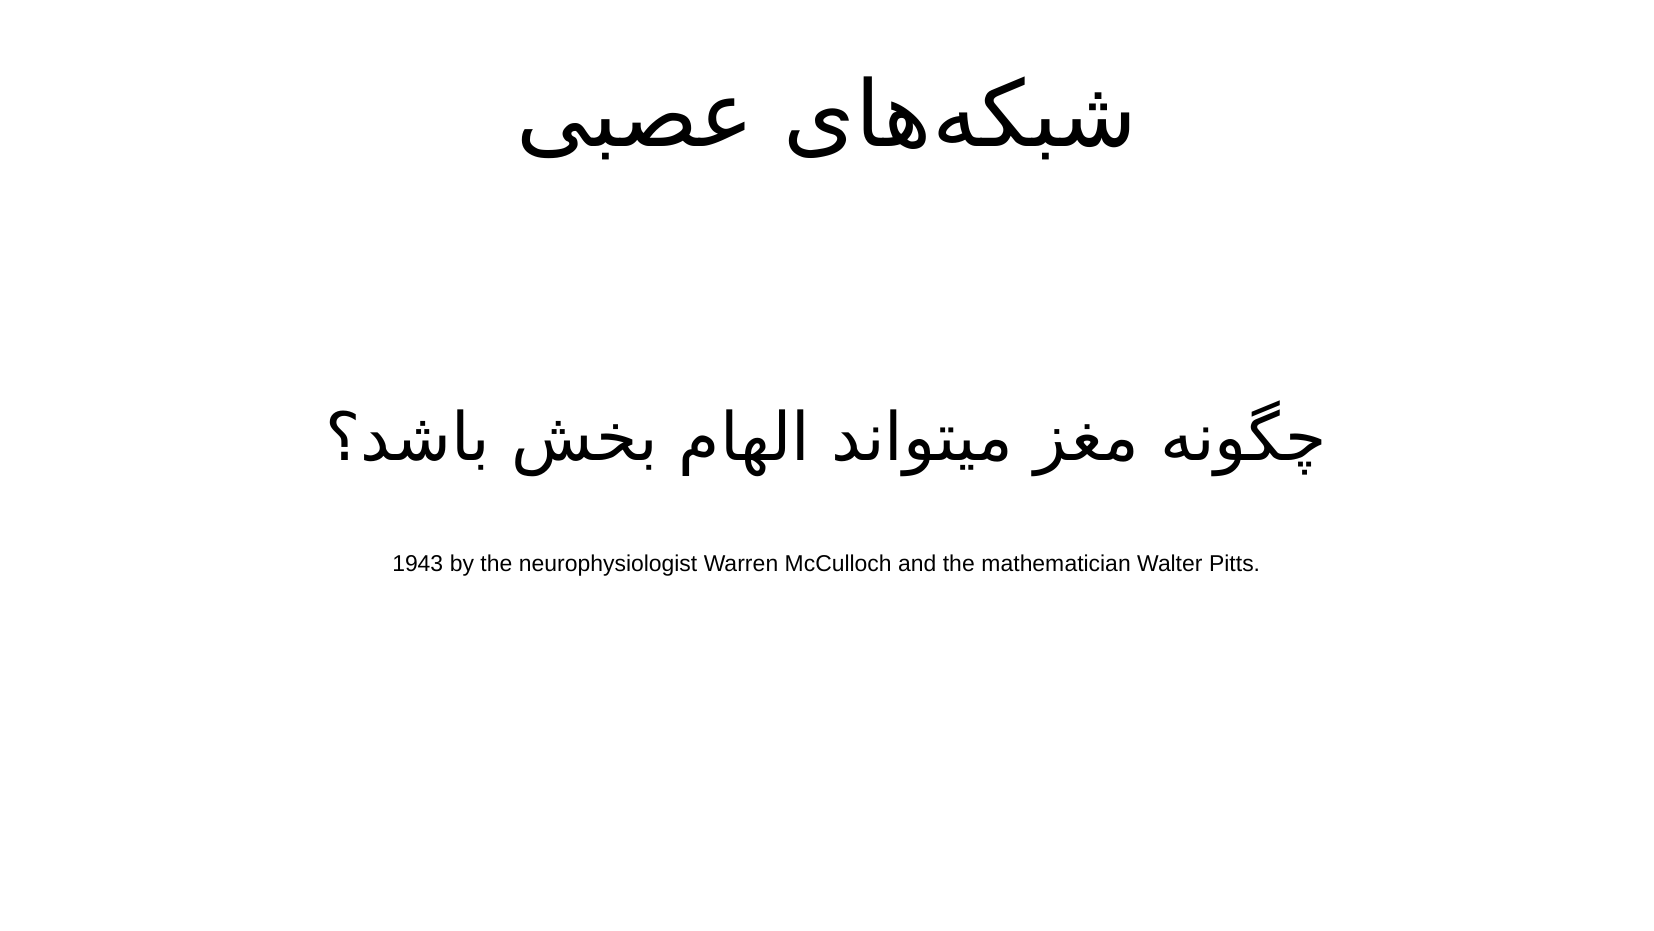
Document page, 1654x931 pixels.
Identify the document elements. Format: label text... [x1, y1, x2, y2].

subtitle چگونه مغز میتواند الهام بخش باشد؟ 1943 by the neurophysiologist Warren McCulloch and the mathematician Walter Pitts. [82, 217, 1571, 758]
title شبکه‌های عصبی [82, 37, 1571, 193]
